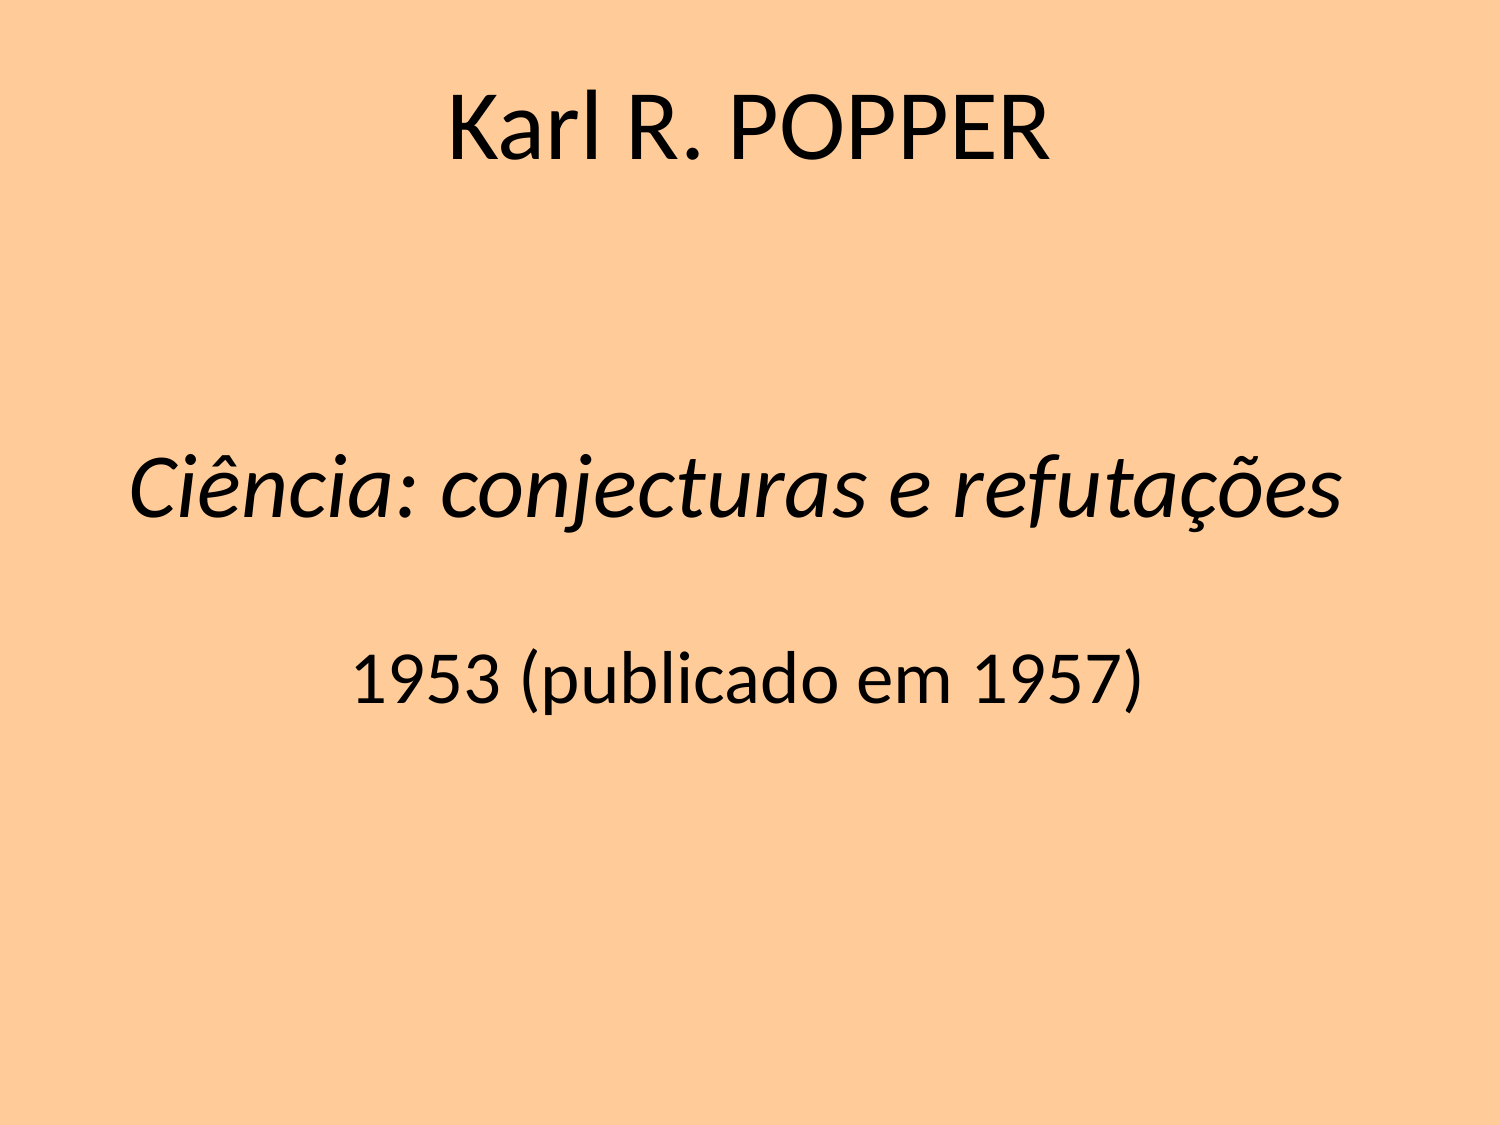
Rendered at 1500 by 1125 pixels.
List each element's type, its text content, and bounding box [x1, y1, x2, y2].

title Karl R. POPPER [75, 45, 1425, 256]
list Ciência: conjecturas e refutações 1953 (publicado em 1957) [70, 199, 1421, 965]
